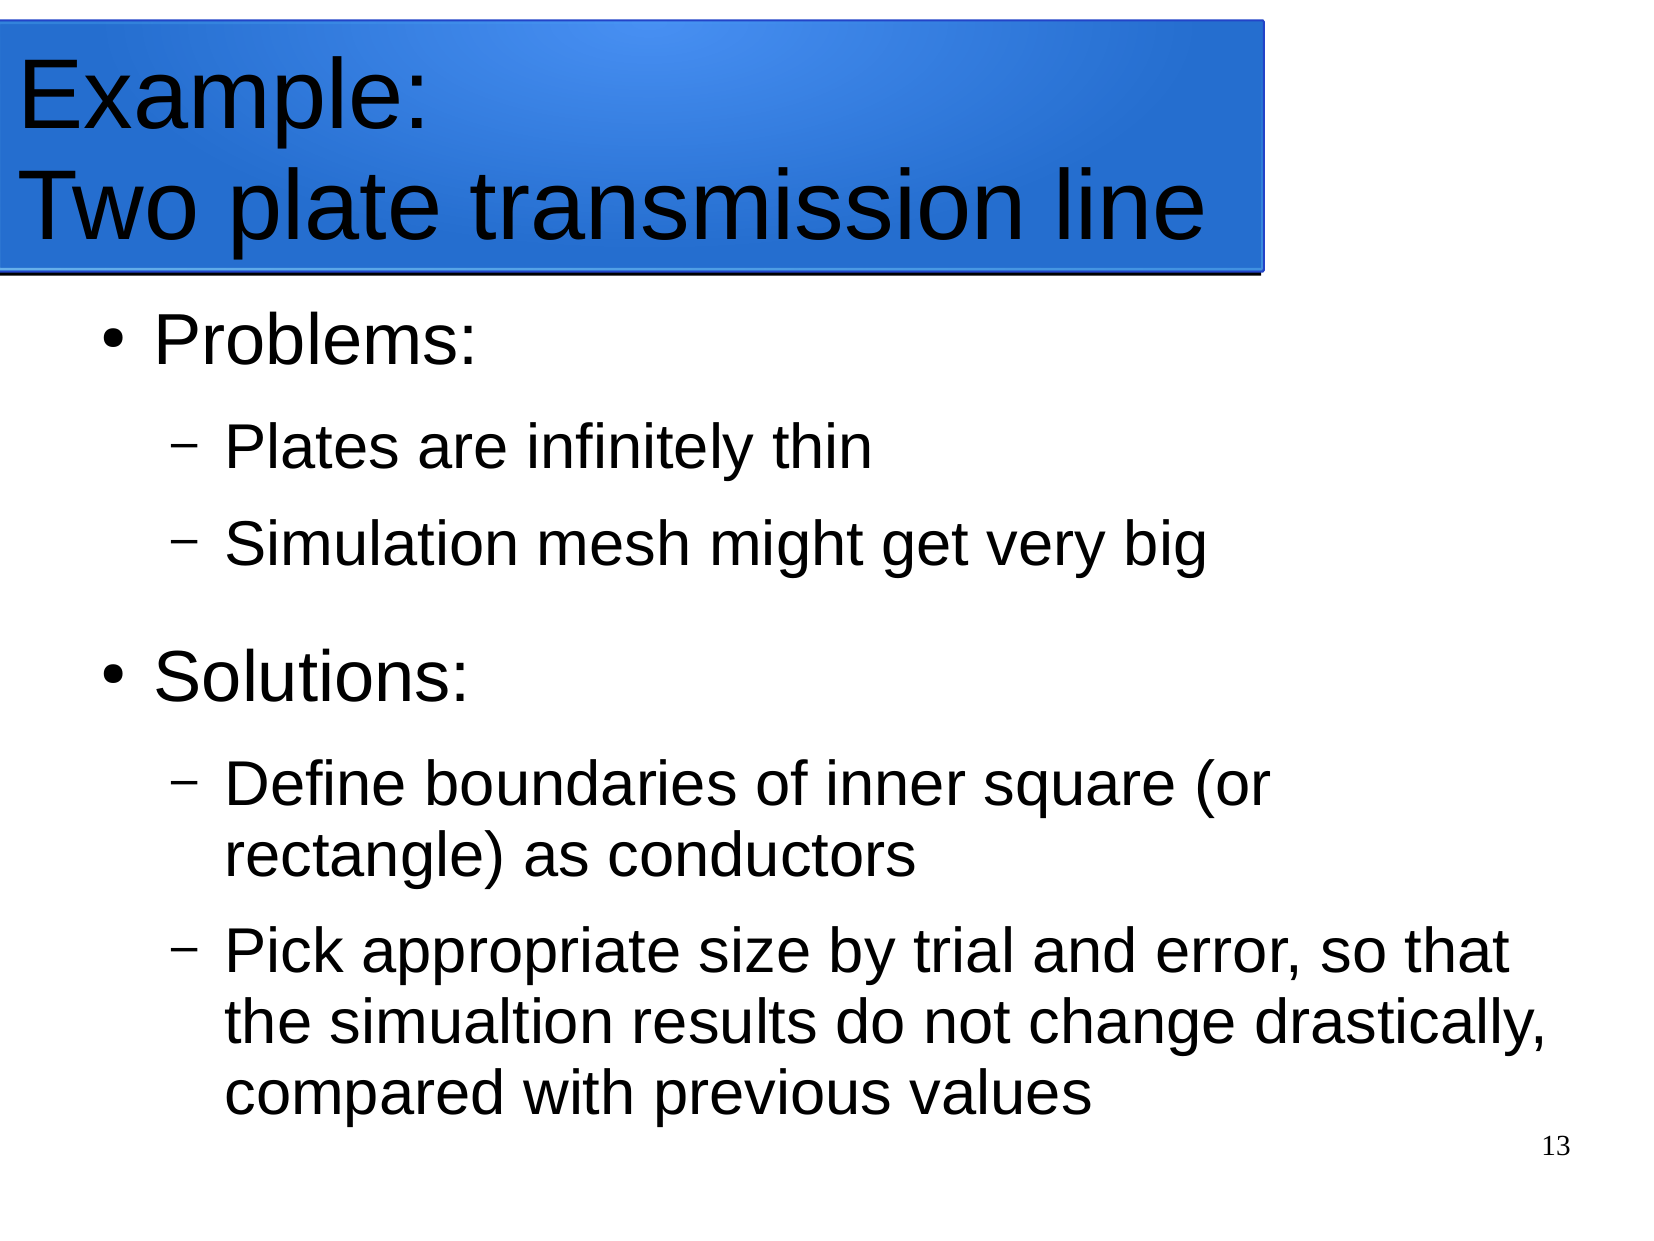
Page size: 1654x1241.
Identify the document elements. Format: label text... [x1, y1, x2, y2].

title Example: Two plate transmission line [17, 38, 1252, 261]
list Problems: Plates are infinitely thin Simulation mesh might get very big [82, 299, 1571, 603]
list Solutions: Define boundaries of inner square (or rectangle) as conductors Pick appropriate size by trial and error, so that the simualtion results do not change drastically, compared with previous values [82, 635, 1571, 1146]
